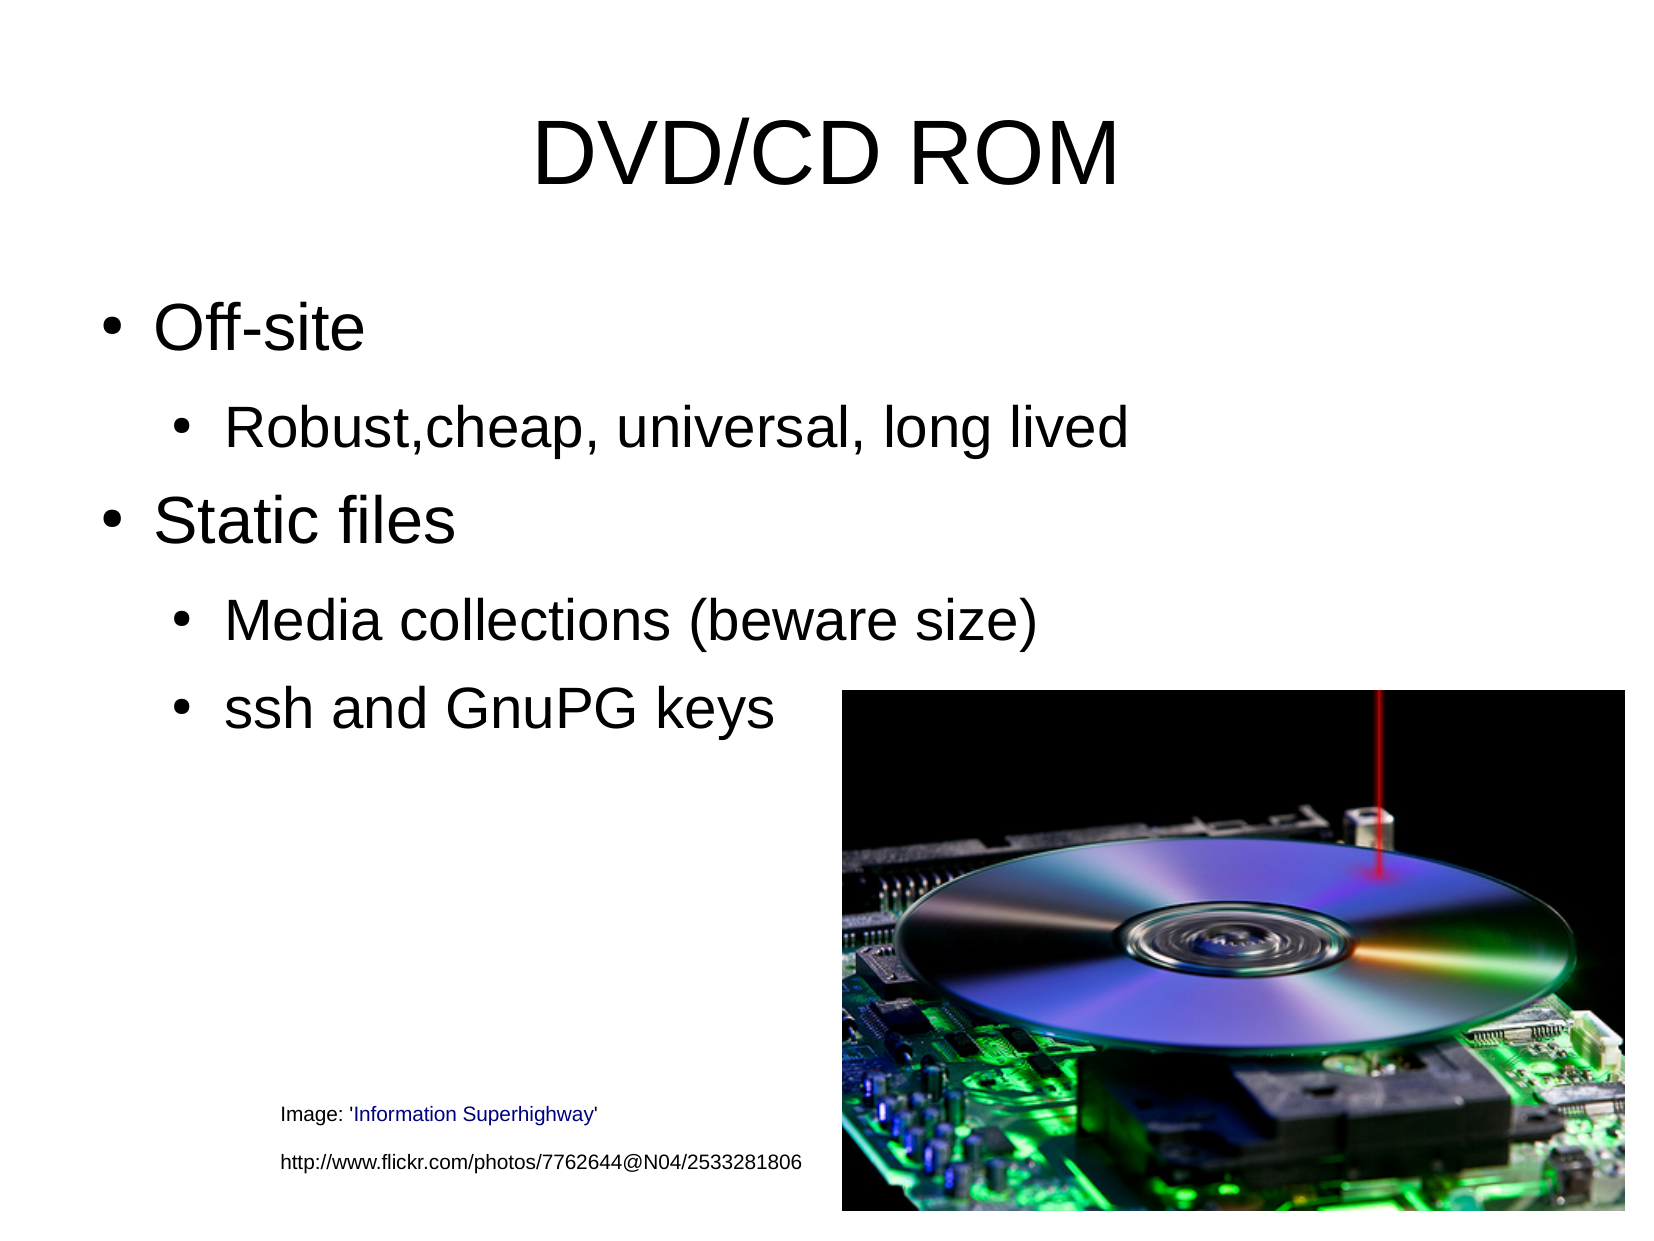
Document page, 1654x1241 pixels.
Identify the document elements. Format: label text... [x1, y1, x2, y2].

list Off-site Robust,cheap, universal, long lived Static files Media collections (beware size) ssh and GnuPG keys [82, 290, 1571, 1109]
title DVD/CD ROM [82, 56, 1571, 250]
picture [842, 690, 1625, 1211]
text_box Image: 'Information Superhighway' http://www.flickr.com/photos/7762644@N04/2533281806 [265, 1094, 818, 1182]
